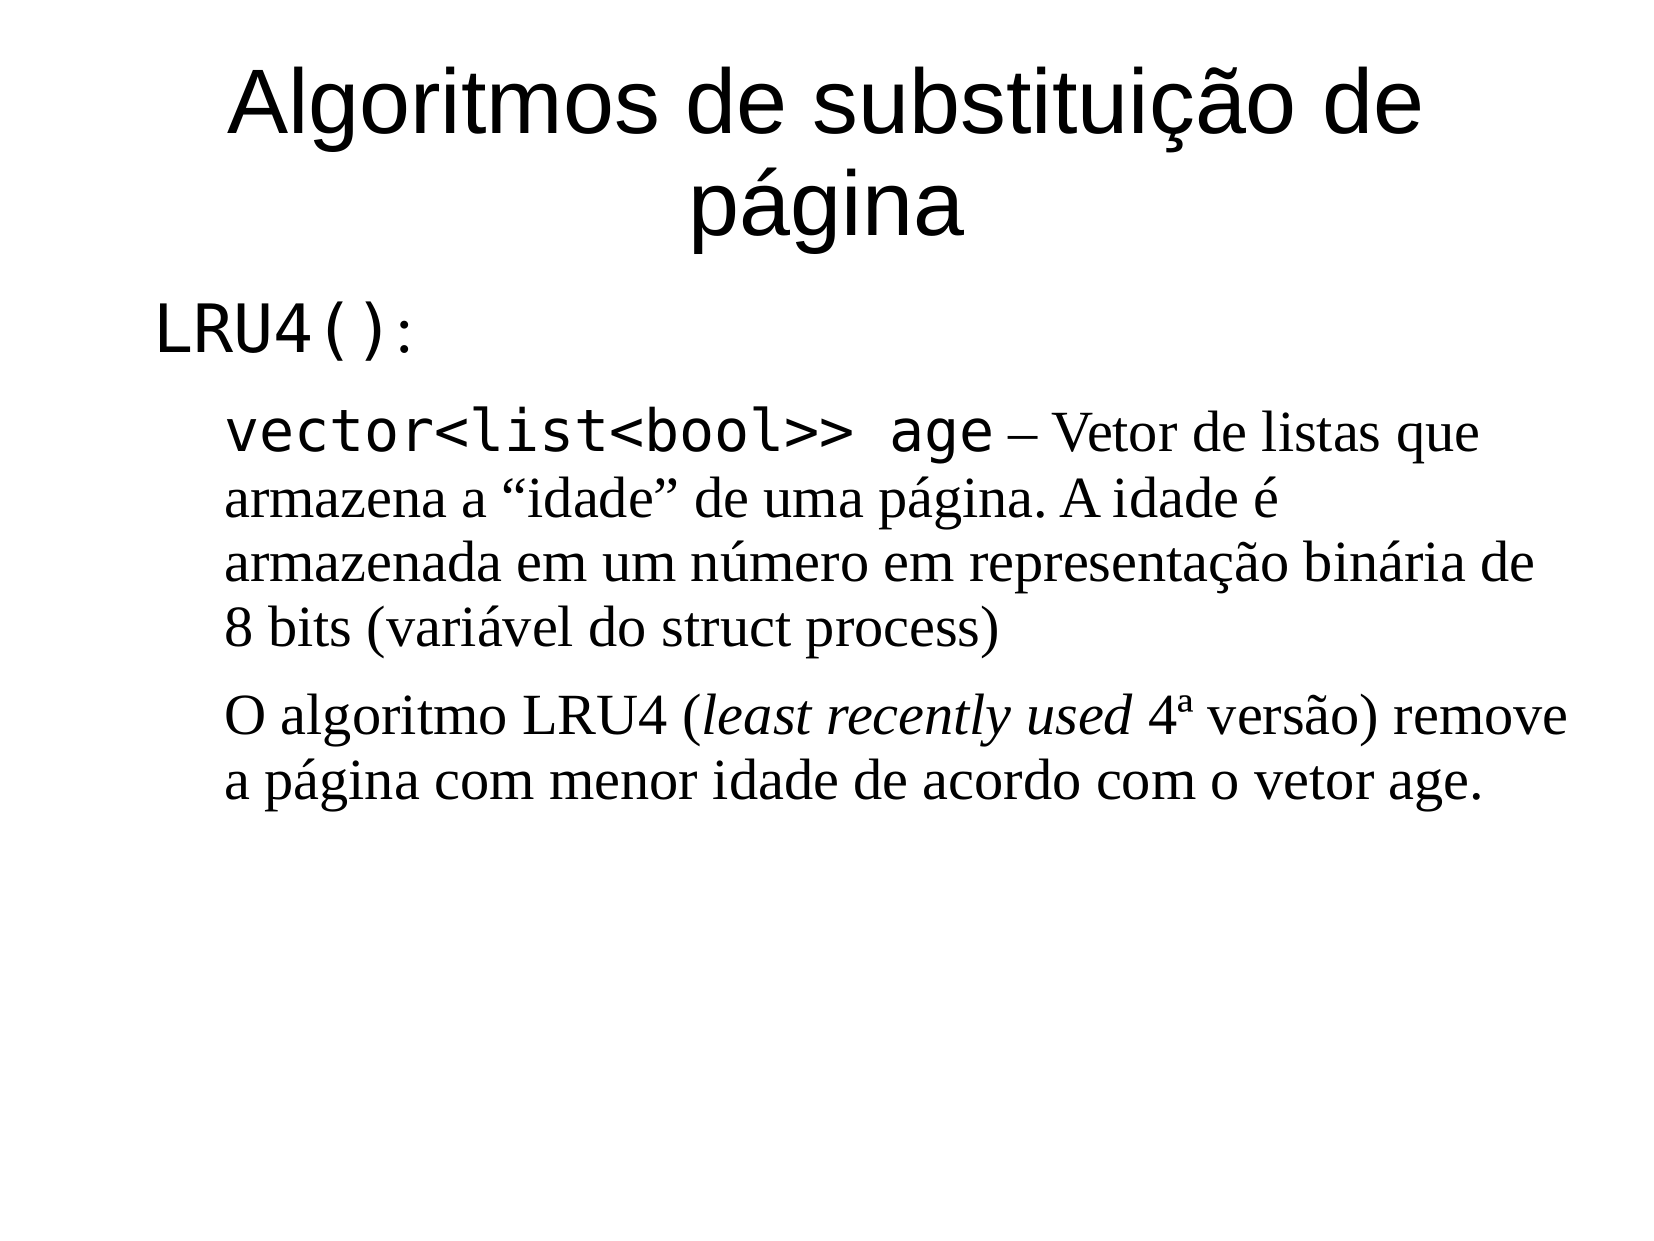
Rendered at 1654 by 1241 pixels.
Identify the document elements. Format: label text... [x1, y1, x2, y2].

list LRU4(): vector<list<bool>> age – Vetor de listas que armazena a “idade” de uma página. A idade é armazenada em um número em representação binária de 8 bits (variável do struct process) O algoritmo LRU4 (least recently used 4ª versão) remove a página com menor idade de acordo com o vetor age. [82, 290, 1571, 1010]
title Algoritmos de substituição de página [82, 49, 1571, 257]
